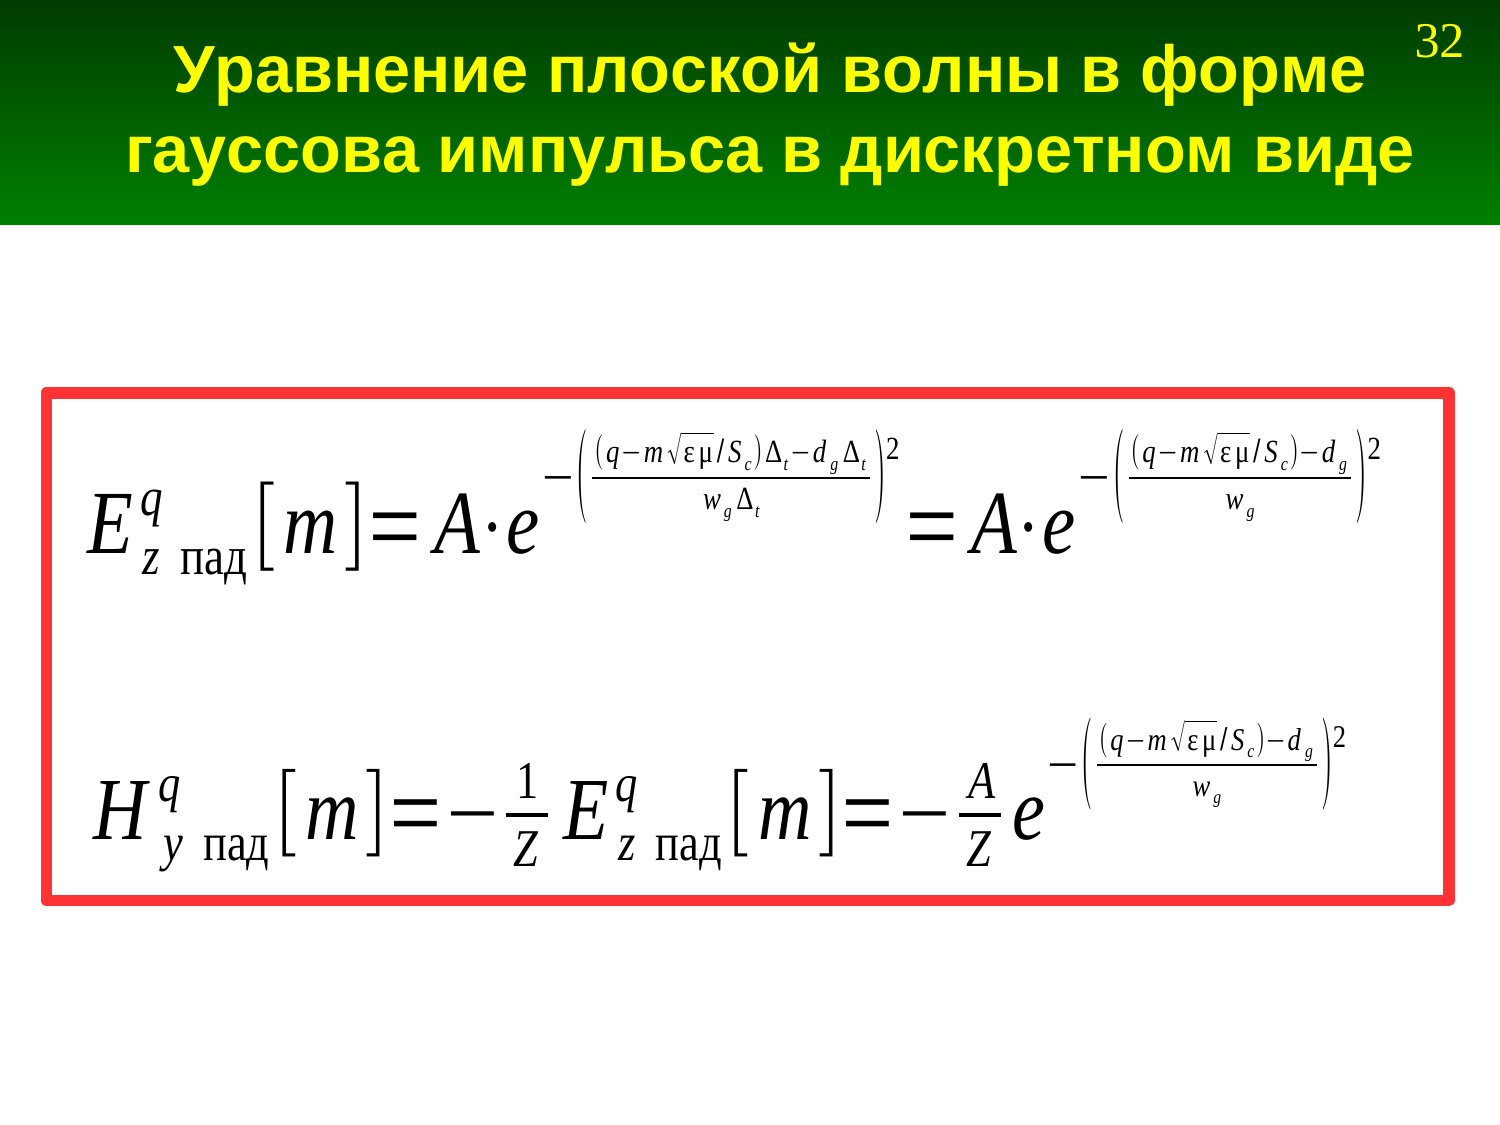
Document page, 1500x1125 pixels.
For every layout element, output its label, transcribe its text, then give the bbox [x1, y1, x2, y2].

chart [56, 714, 1378, 878]
chart [52, 426, 1413, 587]
title Уравнение плоской волны в форме гауссова импульса в дискретном виде [100, 7, 1441, 204]
